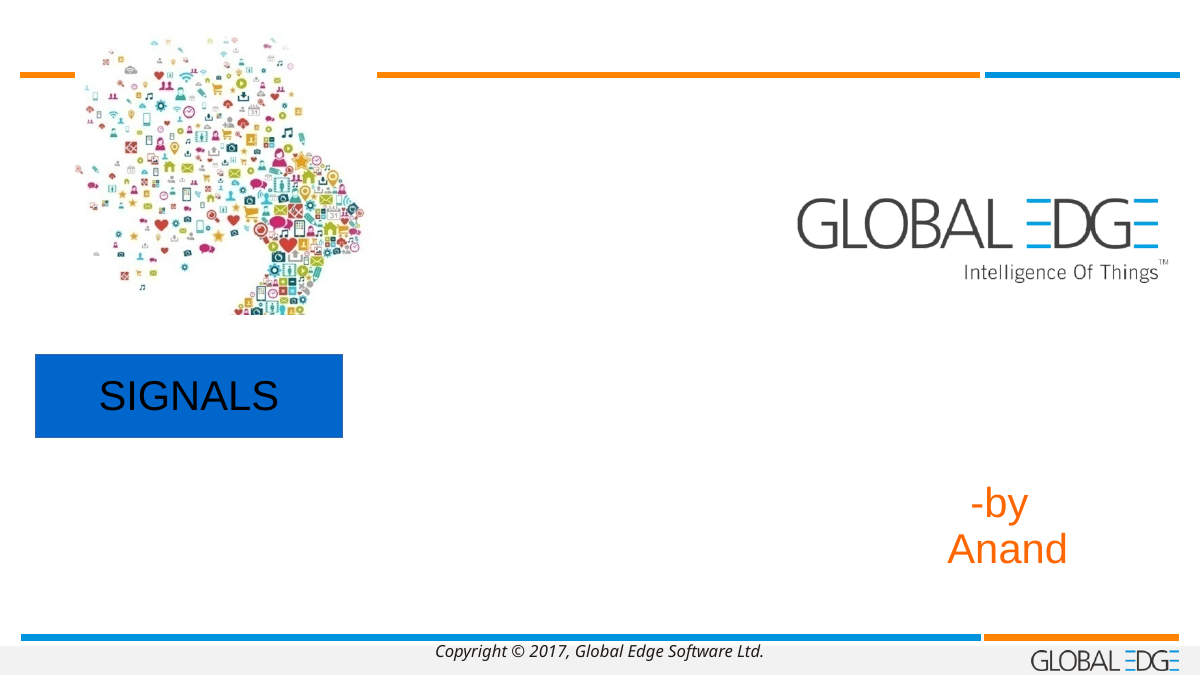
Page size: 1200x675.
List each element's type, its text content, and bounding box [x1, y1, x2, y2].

text_box -by Anand [921, 472, 1193, 624]
picture [787, 187, 1178, 293]
picture [75, 0, 377, 315]
picture [1031, 650, 1179, 671]
text_box SIGNALS [35, 354, 343, 438]
